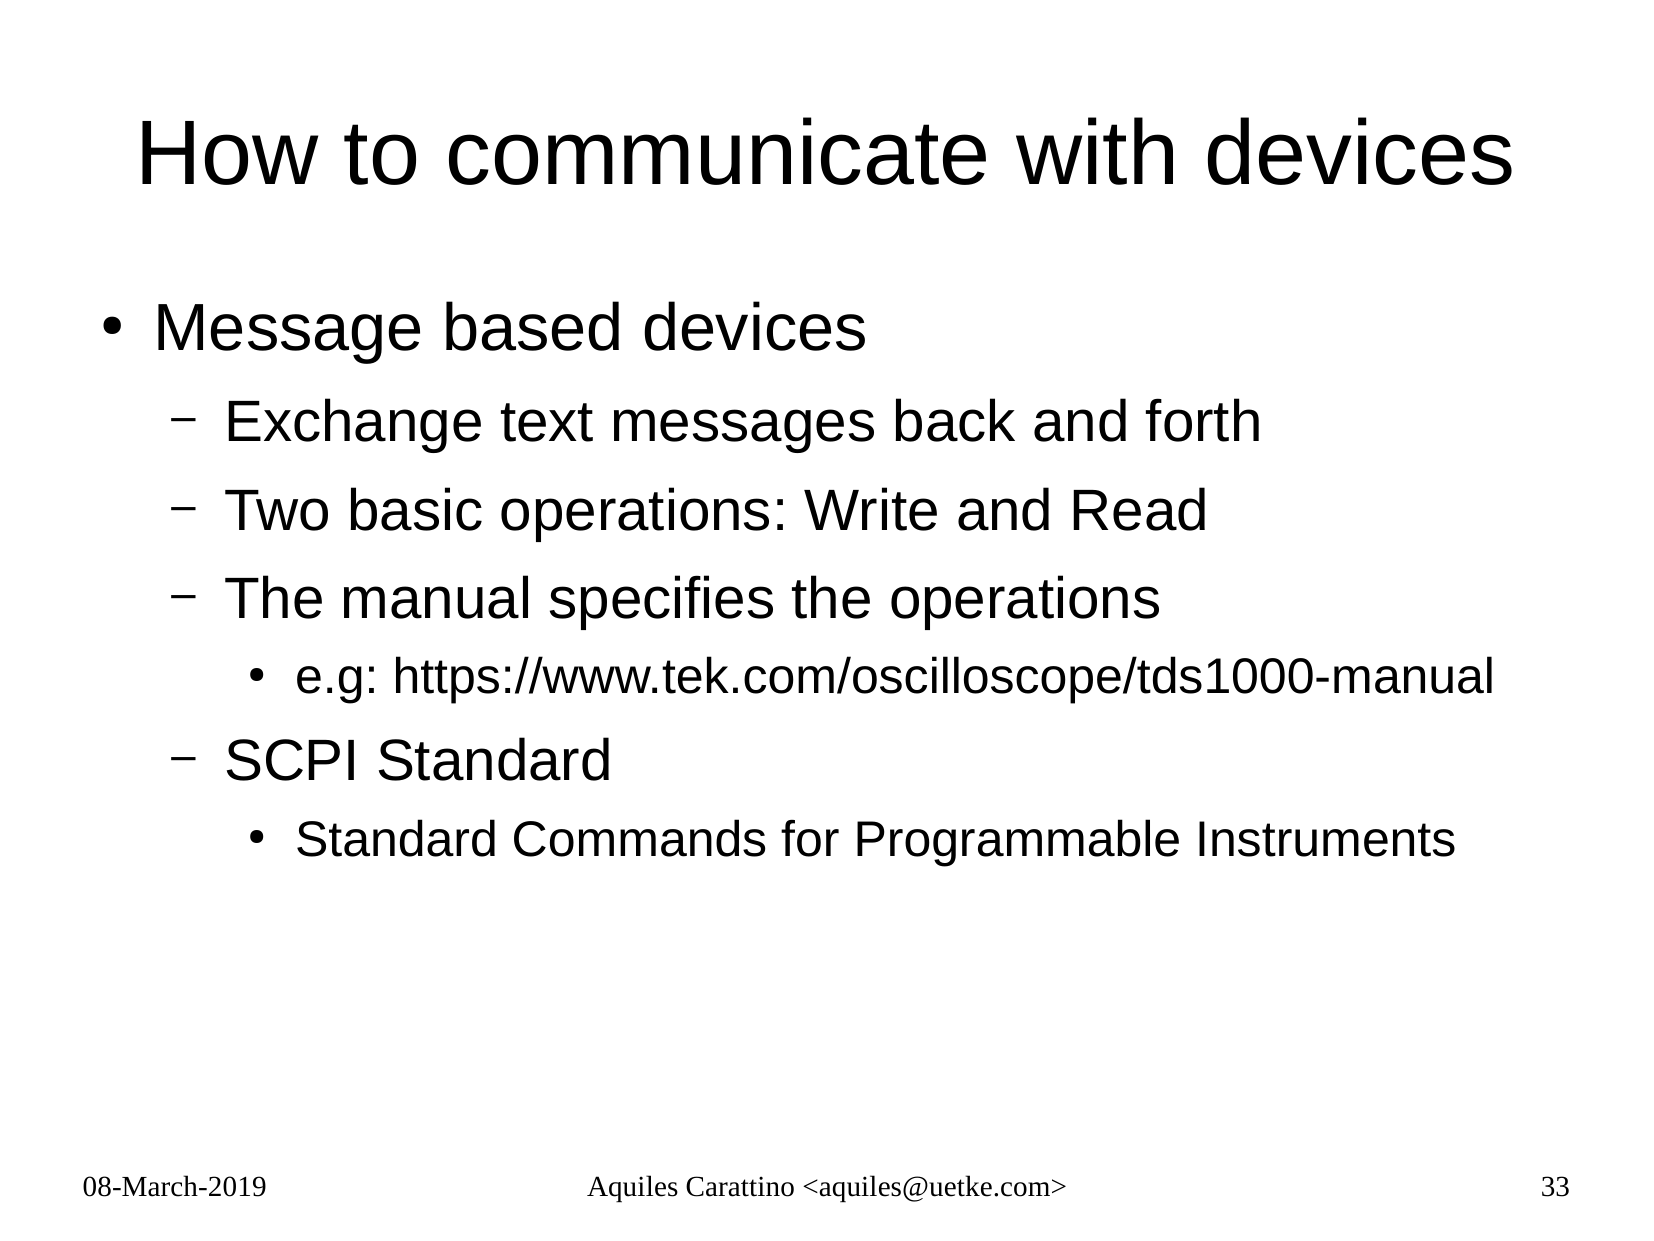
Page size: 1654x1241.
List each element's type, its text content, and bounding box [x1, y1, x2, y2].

list Message based devices Exchange text messages back and forth Two basic operations: Write and Read The manual specifies the operations e.g: https://www.tek.com/oscilloscope/tds1000-manual SCPI Standard Standard Commands for Programmable Instruments [82, 290, 1571, 1010]
title How to communicate with devices [82, 49, 1571, 257]
